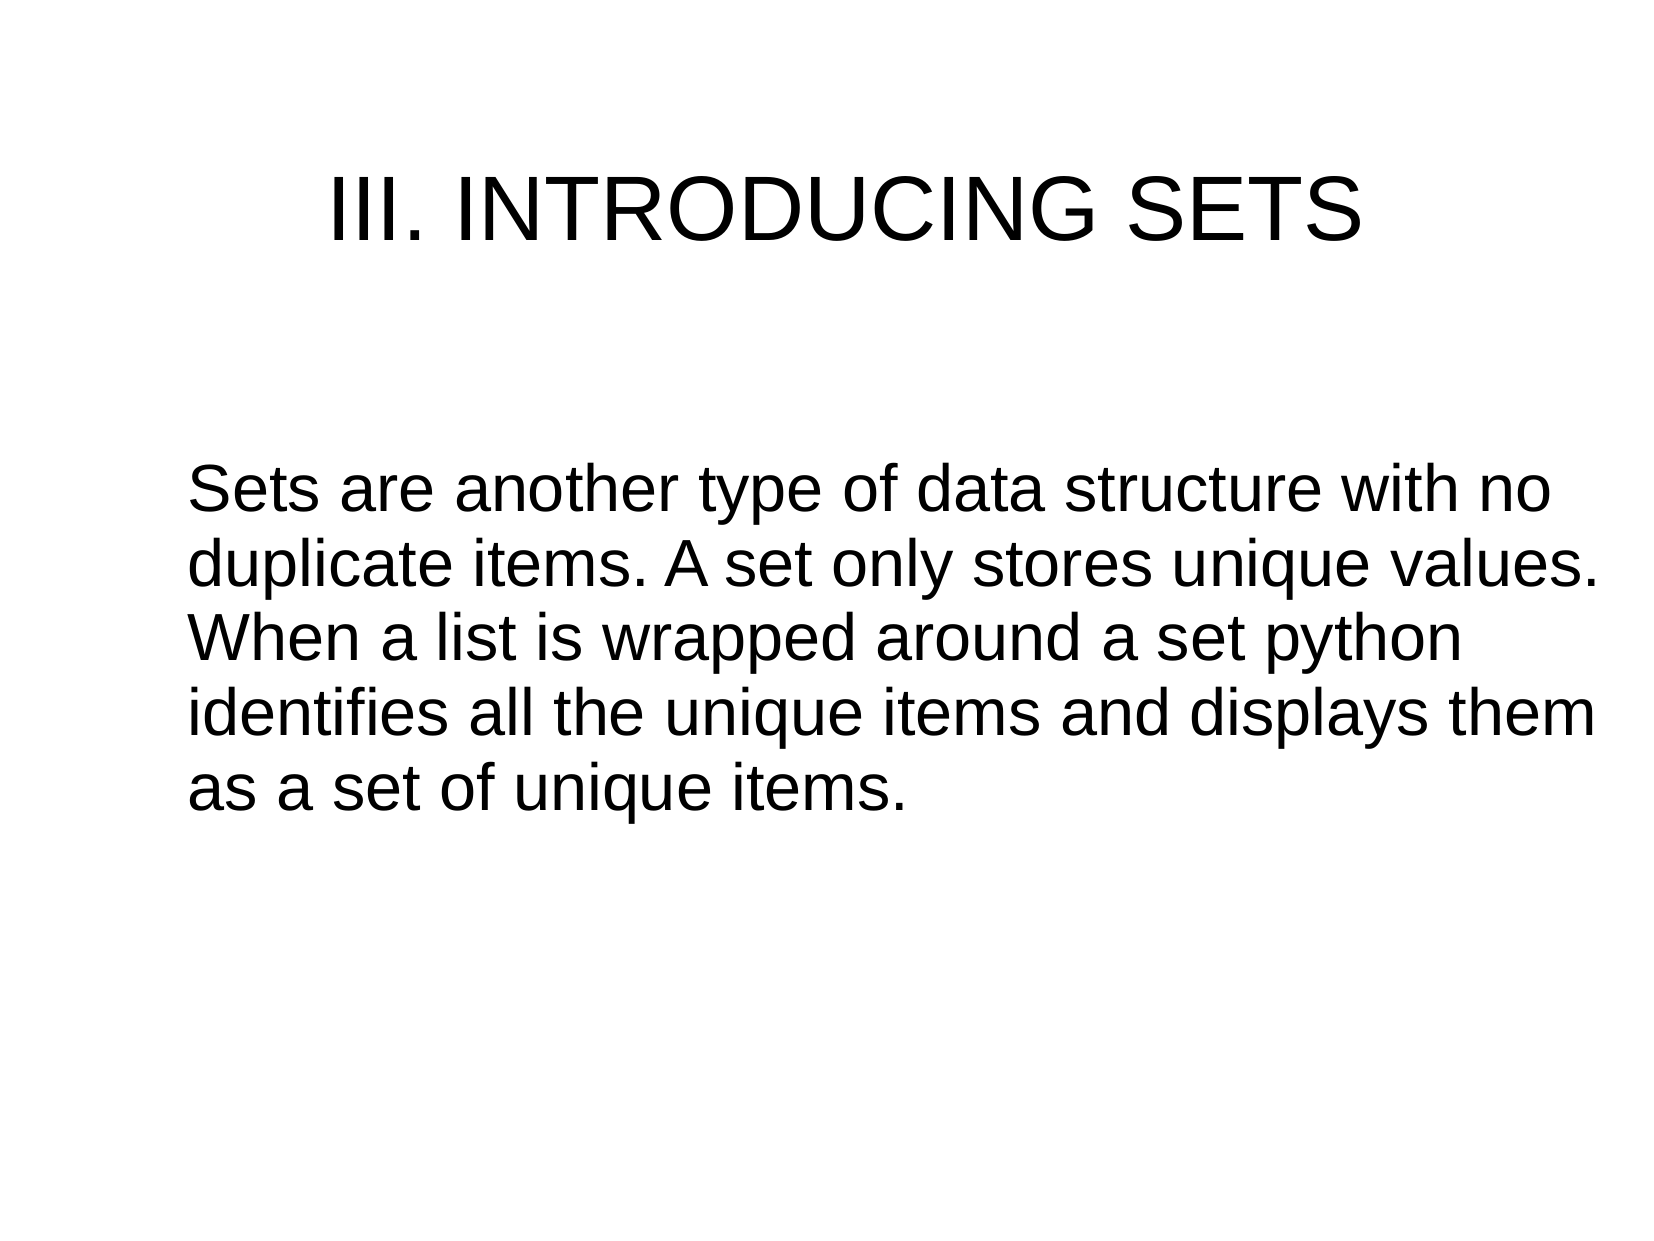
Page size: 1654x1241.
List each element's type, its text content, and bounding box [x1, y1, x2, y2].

title III. INTRODUCING SETS [101, 105, 1591, 313]
list Sets are another type of data structure with no duplicate items. A set only stores unique values. When a list is wrapped around a set python identifies all the unique items and displays them as a set of unique items. [116, 450, 1606, 1171]
